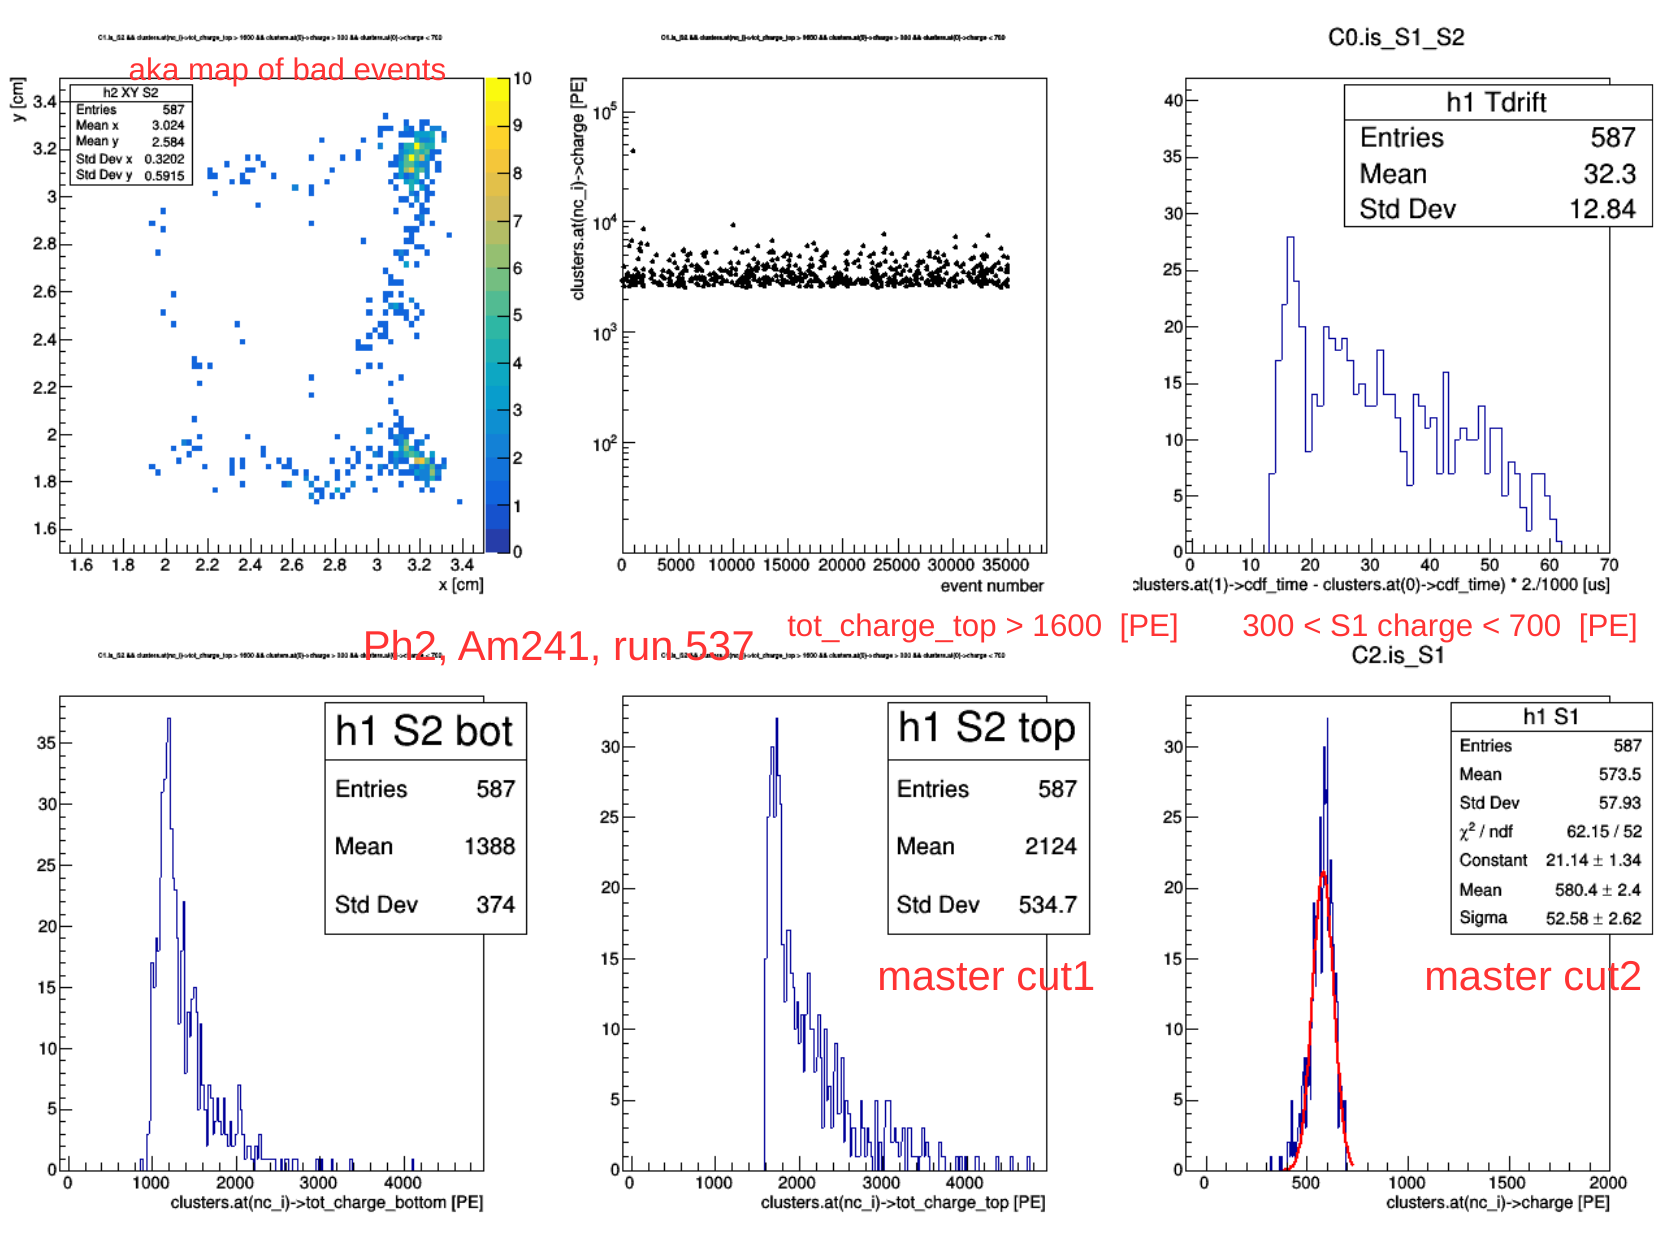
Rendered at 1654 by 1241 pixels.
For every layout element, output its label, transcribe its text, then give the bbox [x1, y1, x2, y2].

text_box aka map of bad events [105, 45, 471, 95]
text_box Ph2, Am241, run 537 [218, 614, 901, 751]
picture [6, 18, 1654, 1229]
text_box master cut2 [1365, 945, 1654, 1021]
text_box master cut1 [818, 945, 1156, 1021]
text_box tot_charge_top > 1600 [PE] [742, 600, 1200, 735]
text_box 300 < S1 charge < 700 [PE] [1200, 600, 1654, 735]
